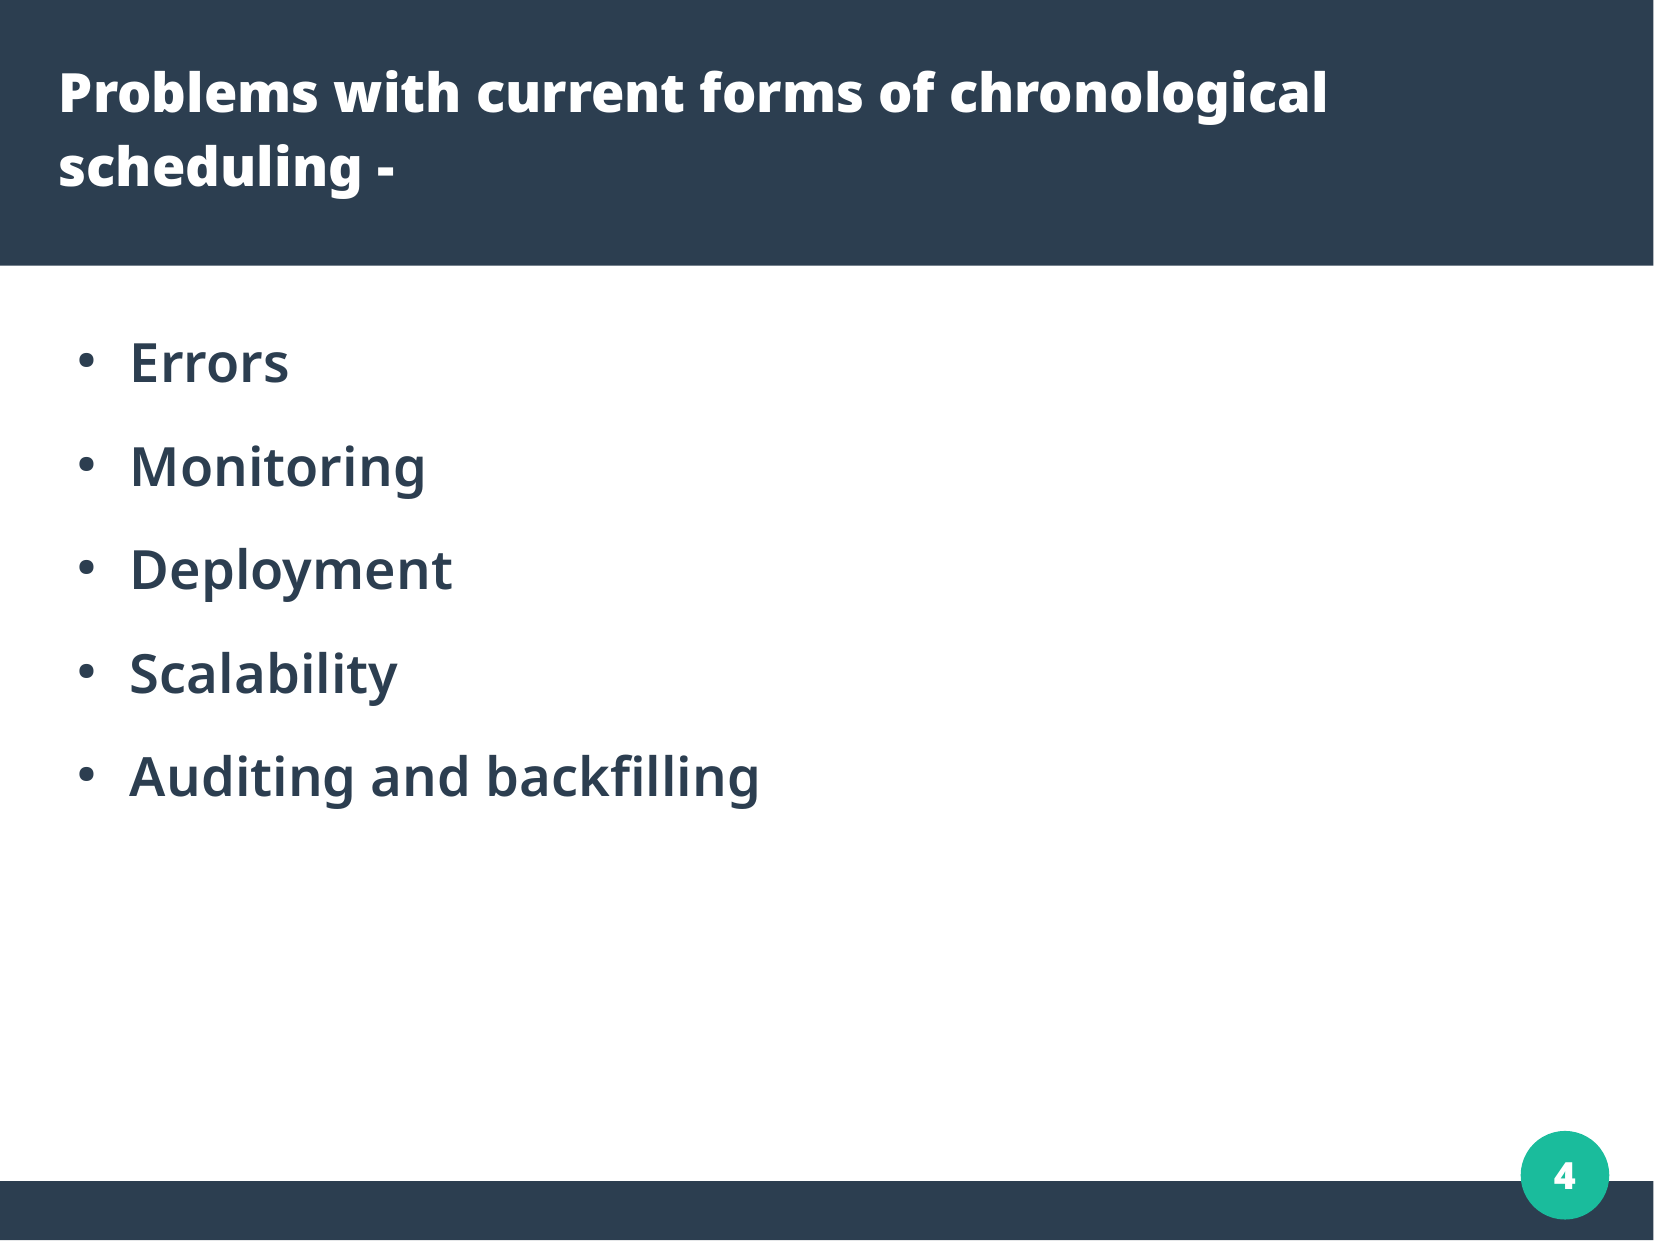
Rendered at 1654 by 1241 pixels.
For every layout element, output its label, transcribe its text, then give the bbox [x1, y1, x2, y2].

list Errors Monitoring Deployment Scalability Auditing and backfilling [59, 324, 1595, 1152]
title Problems with current forms of chronological scheduling - [59, 49, 1595, 207]
